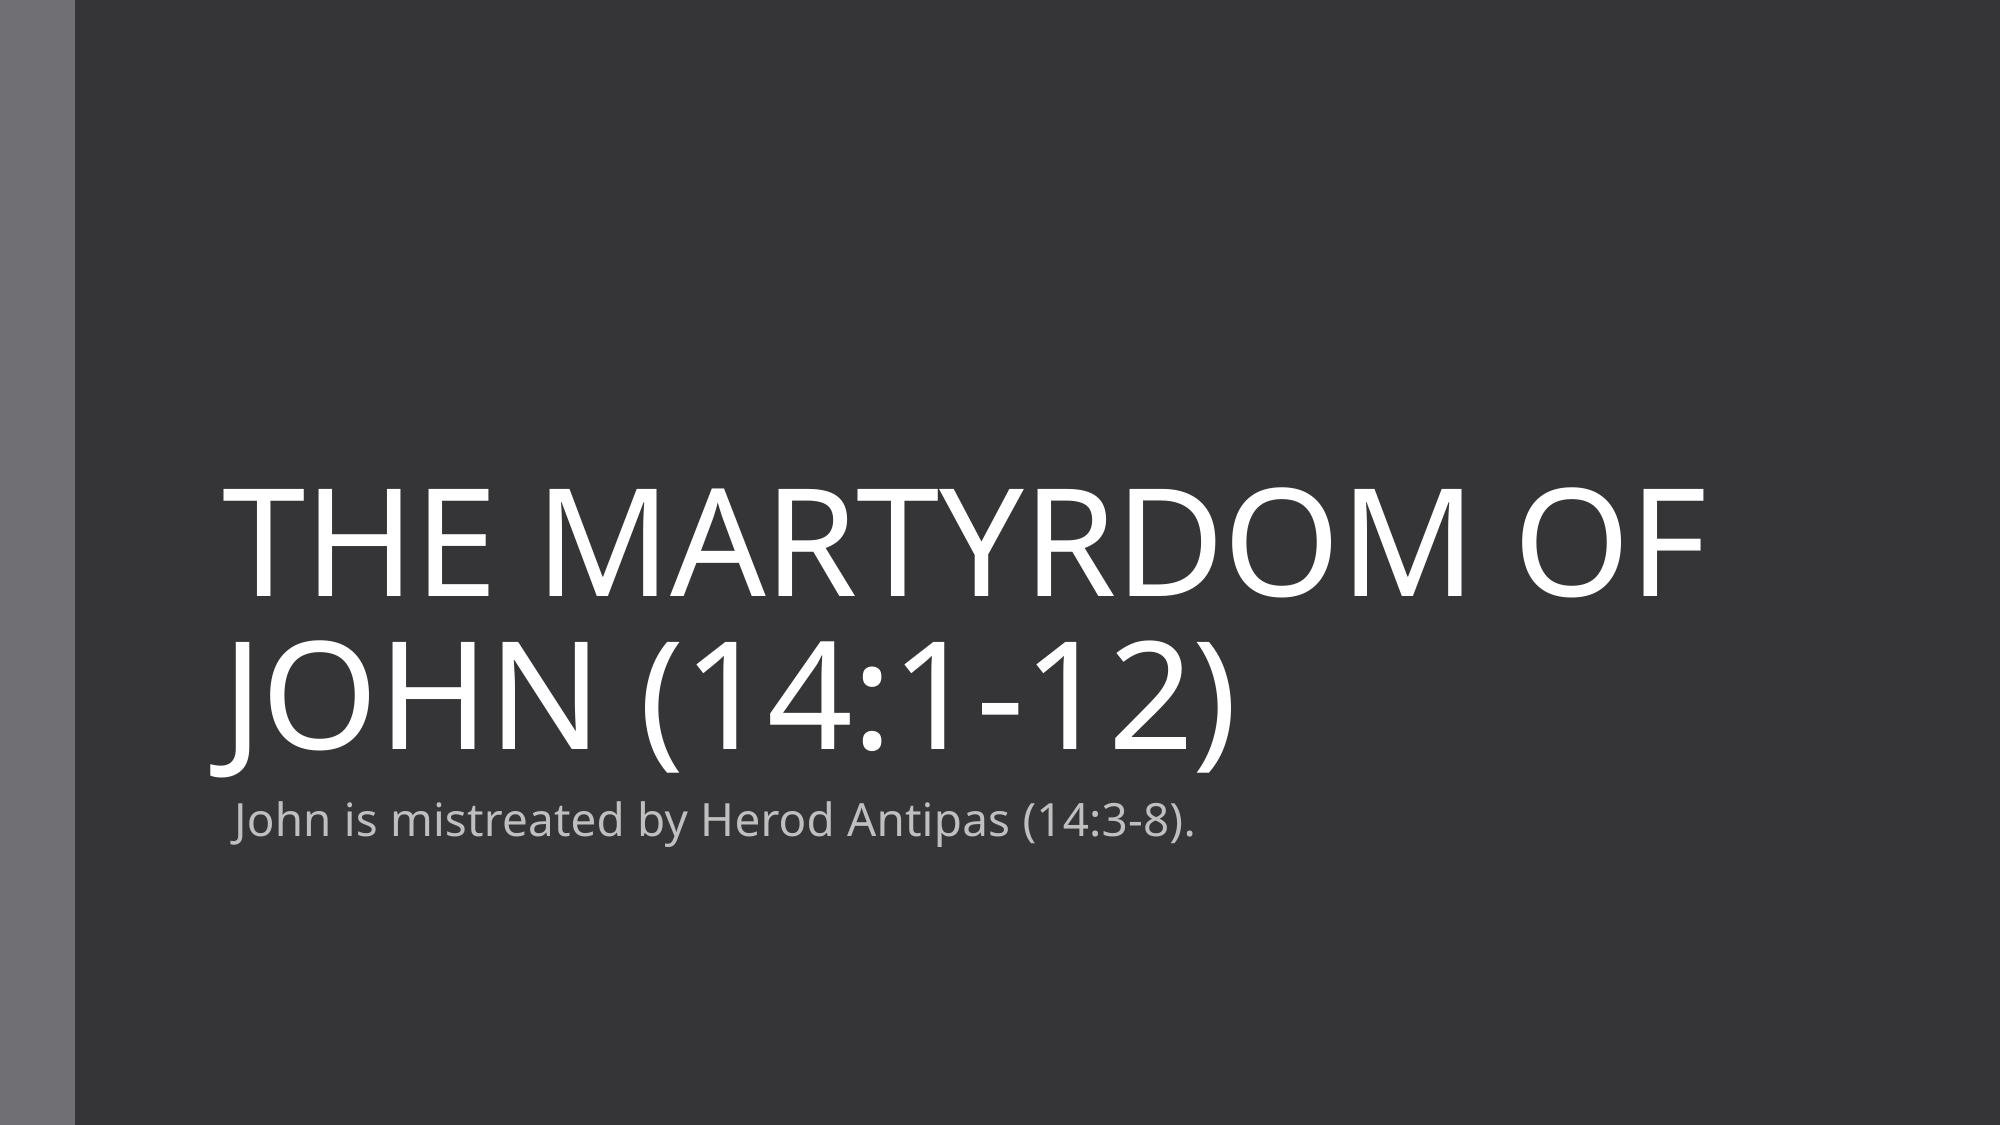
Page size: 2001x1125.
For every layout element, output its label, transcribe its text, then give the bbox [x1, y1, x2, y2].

subtitle John is mistreated by Herod Antipas (14:3-8). [206, 787, 1752, 1066]
title THE MARTYRDOM OF JOHN (14:1-12) [206, 124, 1752, 787]
